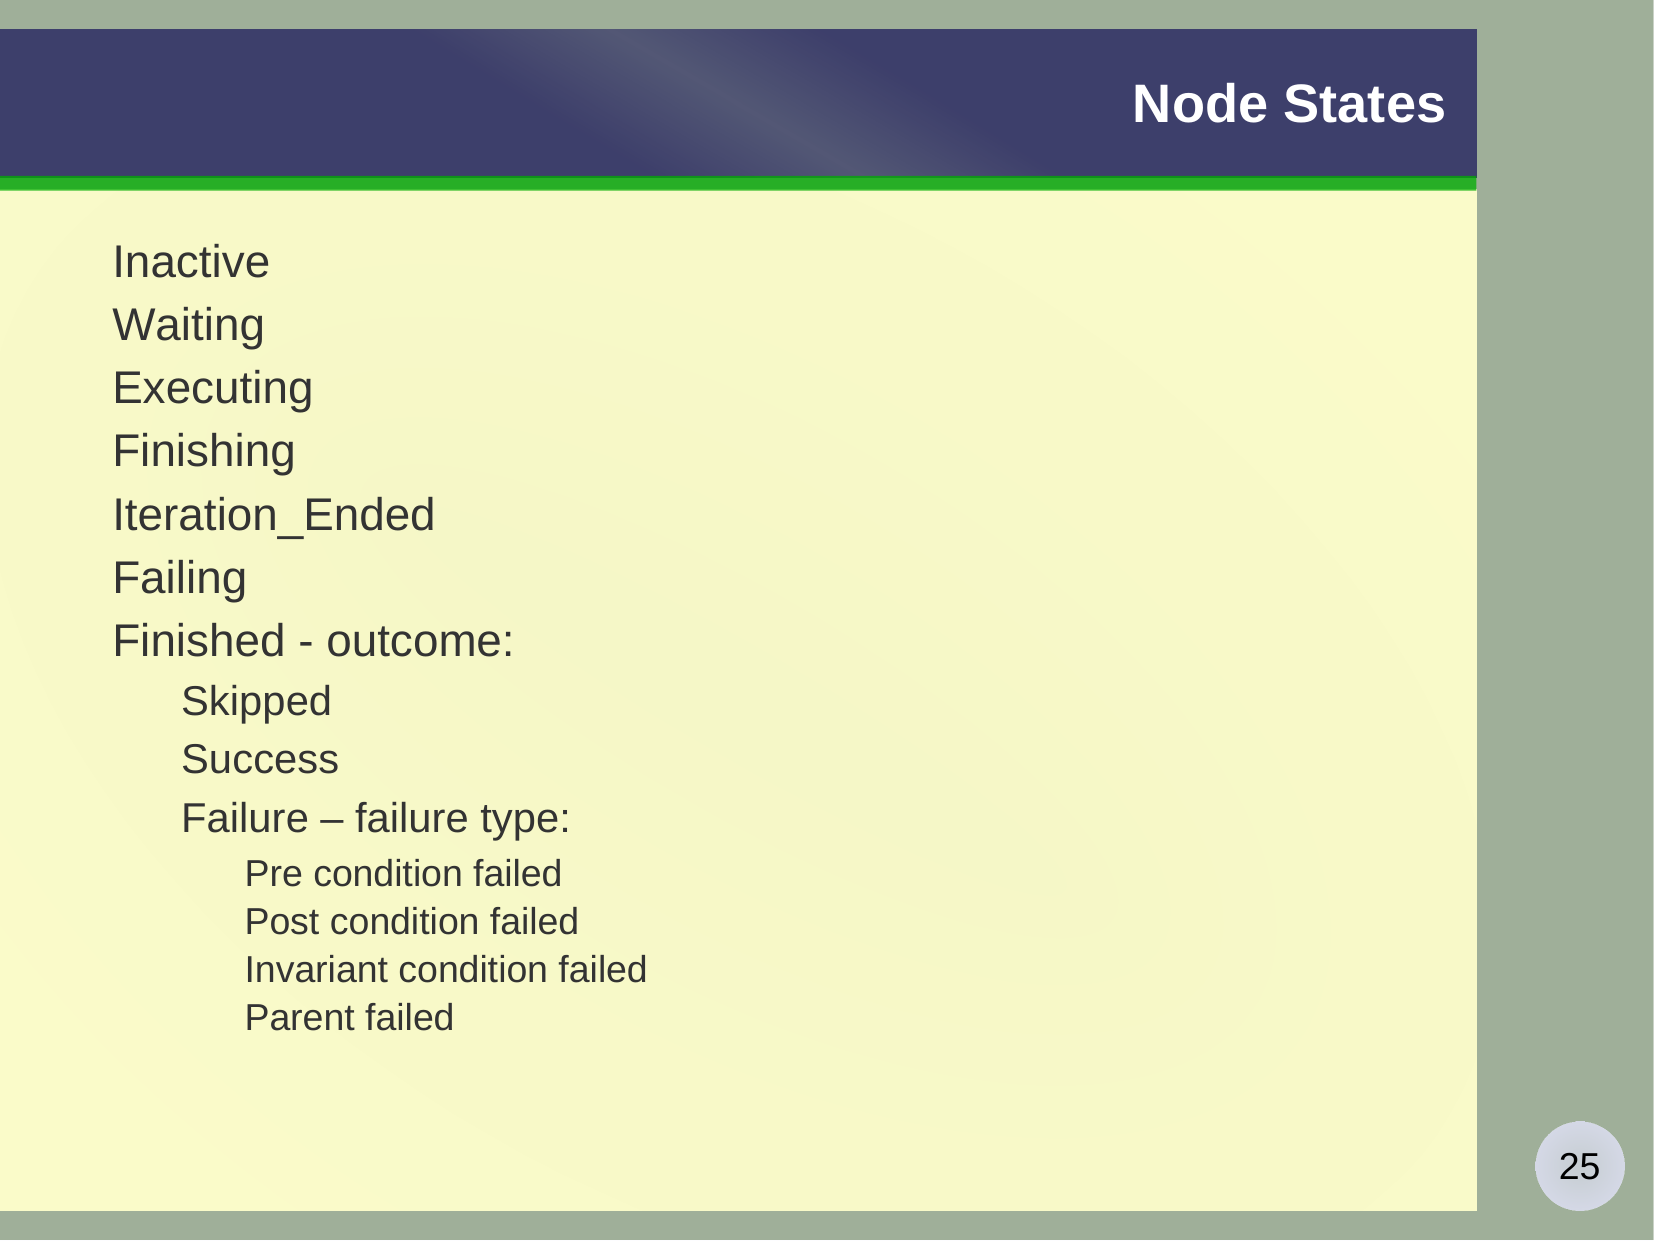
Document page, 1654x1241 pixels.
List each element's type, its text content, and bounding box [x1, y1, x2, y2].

list Inactive Waiting Executing Finishing Iteration_Ended Failing Finished - outcome: Skipped Success Failure – failure type: Pre condition failed Post condition failed Invariant condition failed Parent failed [59, 236, 1418, 1182]
title Node States [29, 59, 1447, 148]
